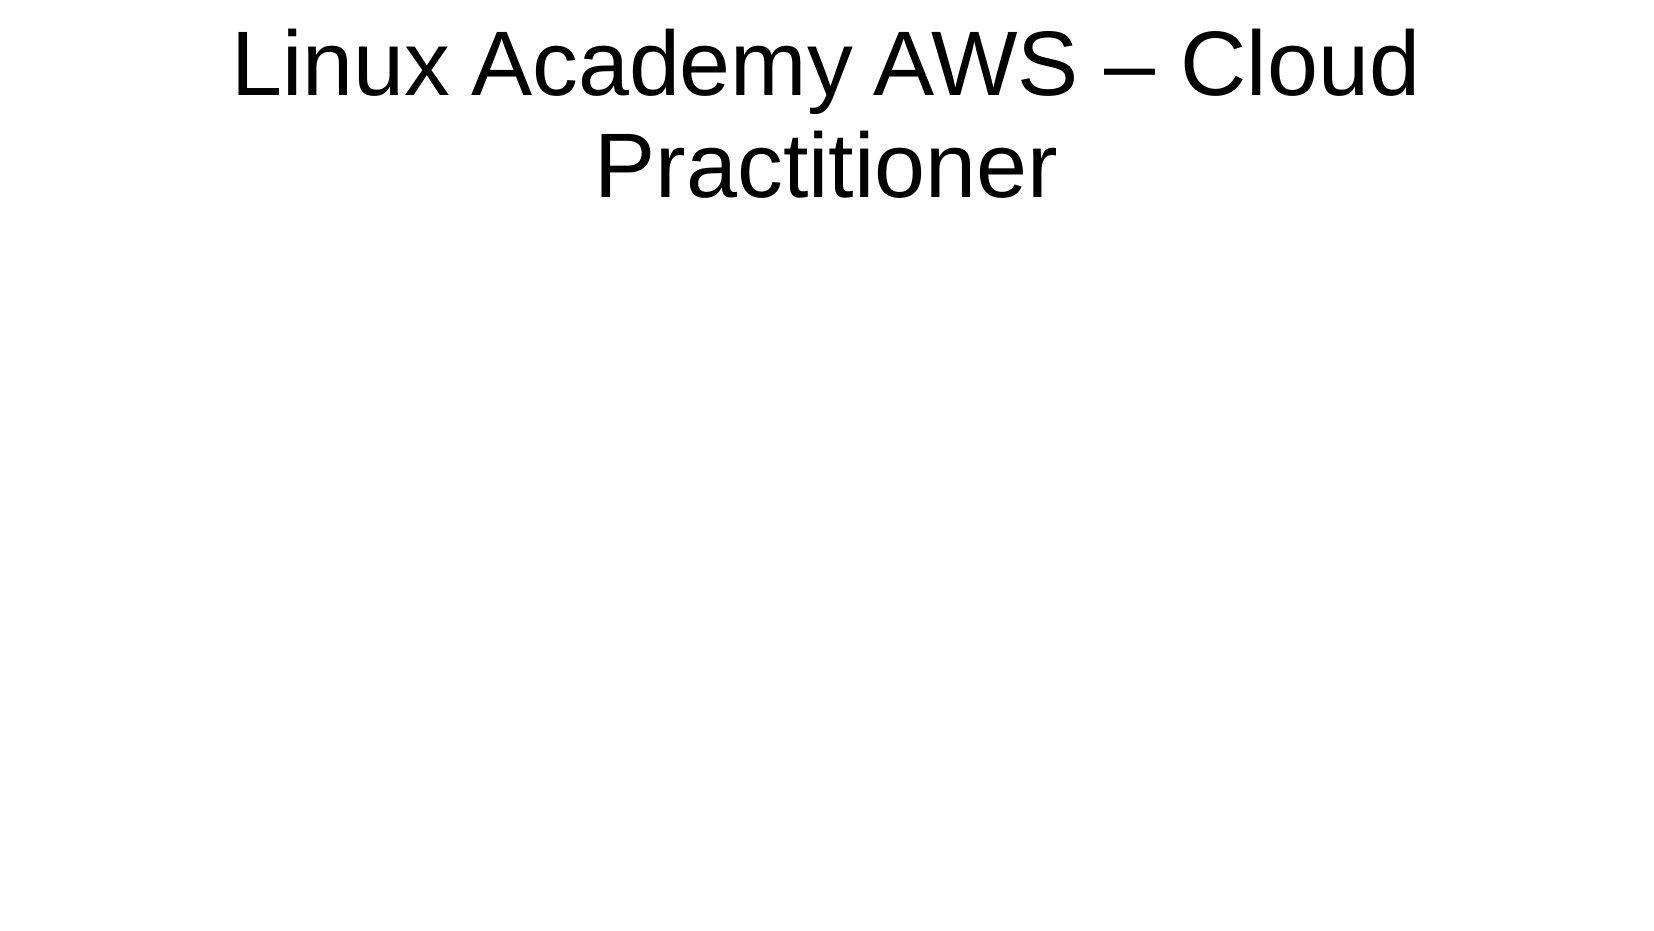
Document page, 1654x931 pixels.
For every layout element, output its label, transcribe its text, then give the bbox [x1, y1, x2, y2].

title Linux Academy AWS – Cloud Practitioner [82, 12, 1571, 218]
